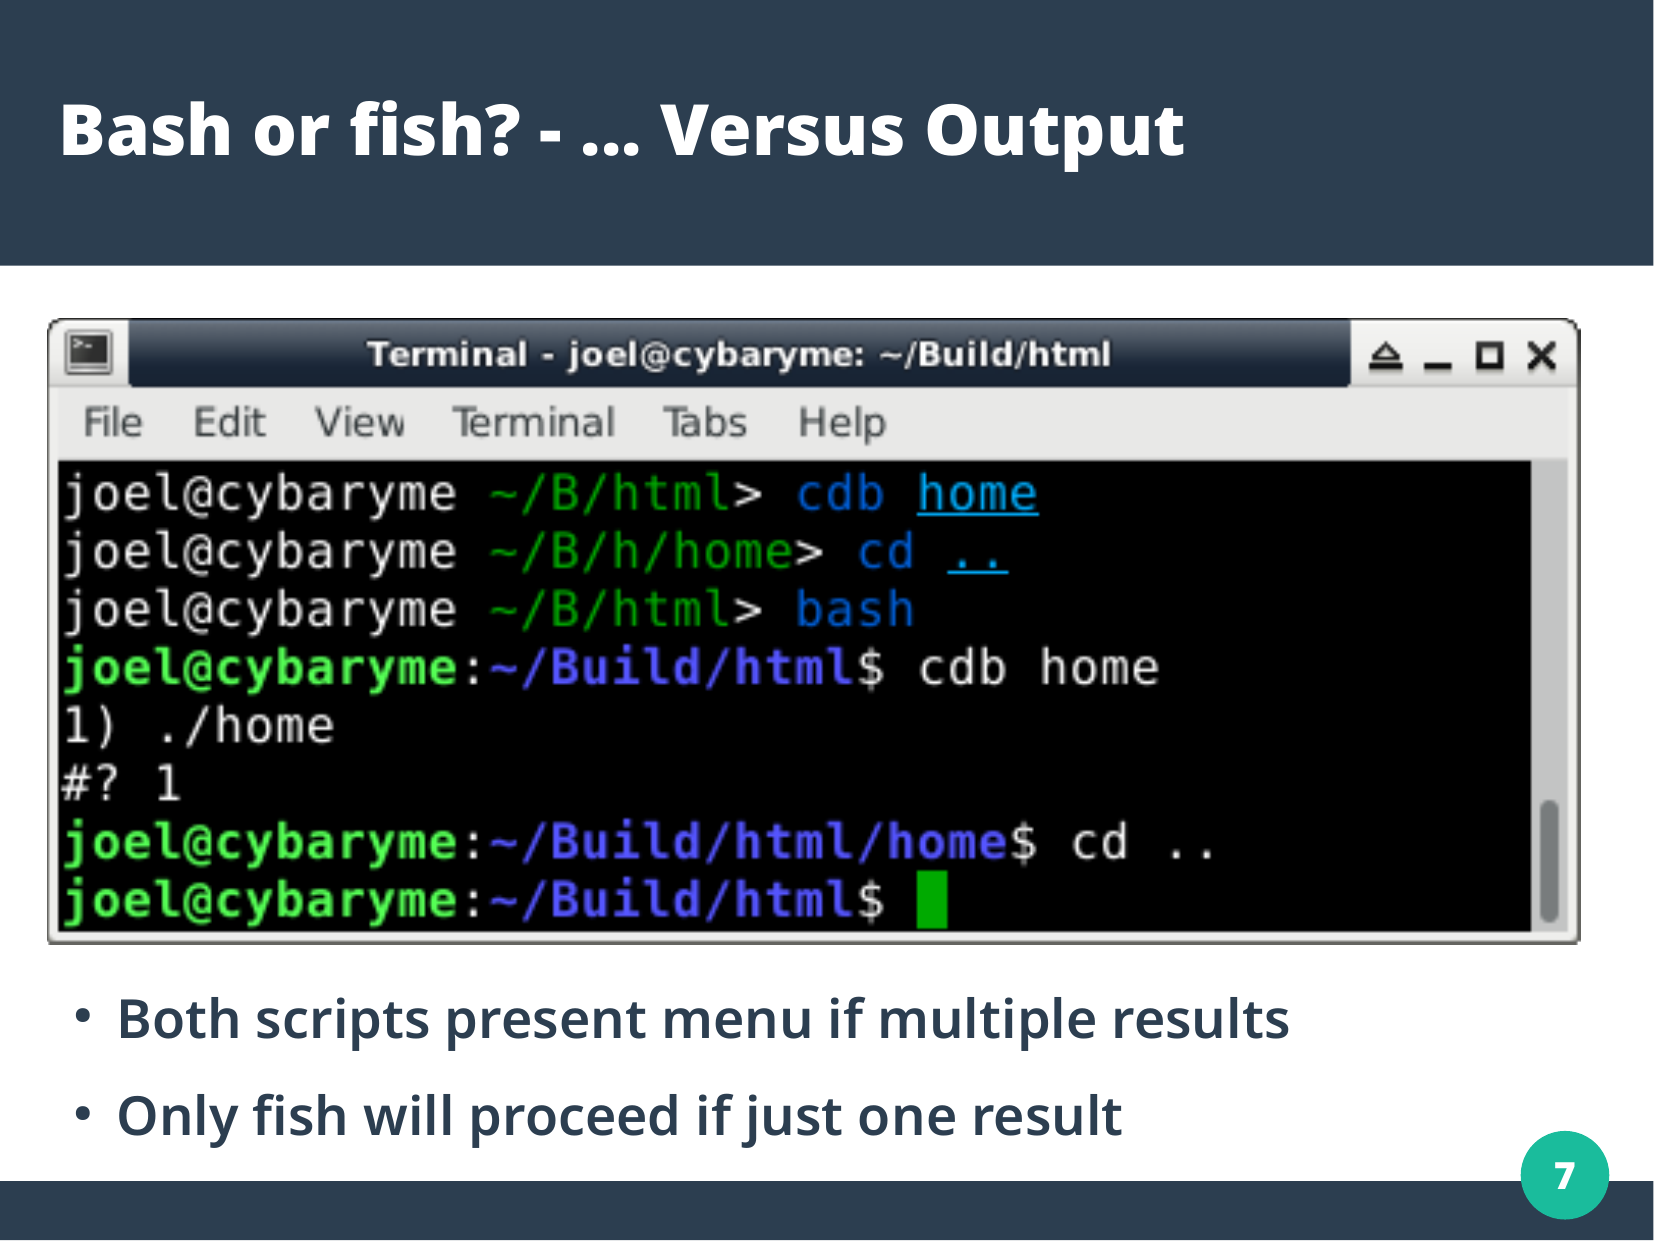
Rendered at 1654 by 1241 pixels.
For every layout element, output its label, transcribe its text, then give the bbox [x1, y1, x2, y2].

title Bash or fish? - ... Versus Output [59, 49, 1595, 207]
picture [47, 318, 1581, 945]
list Both scripts present menu if multiple results Only fish will proceed if just one result [59, 980, 1595, 1152]
